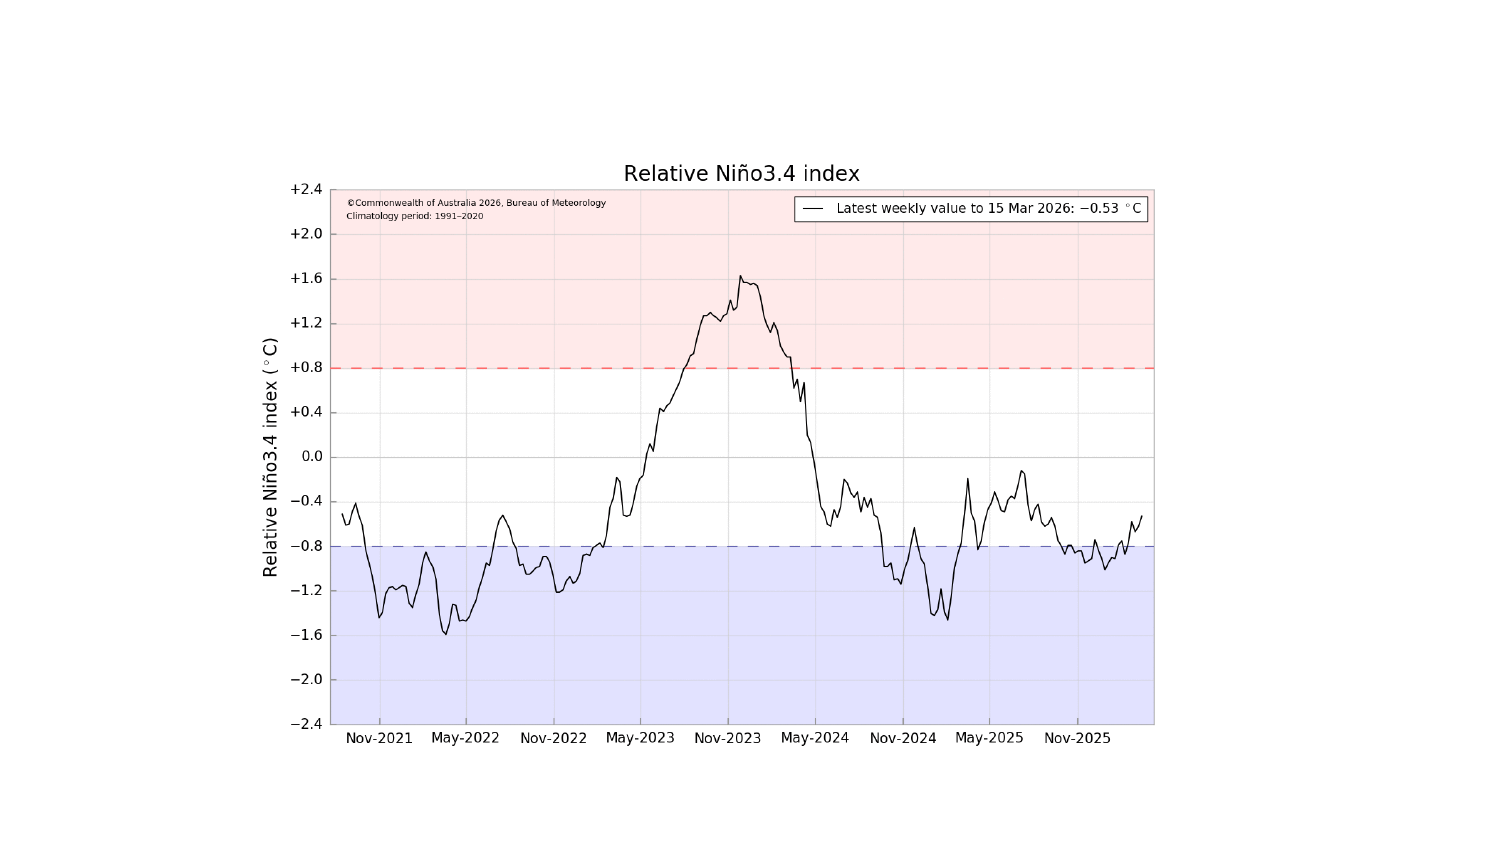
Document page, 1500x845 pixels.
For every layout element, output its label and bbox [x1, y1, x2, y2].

picture [236, 141, 1176, 768]
